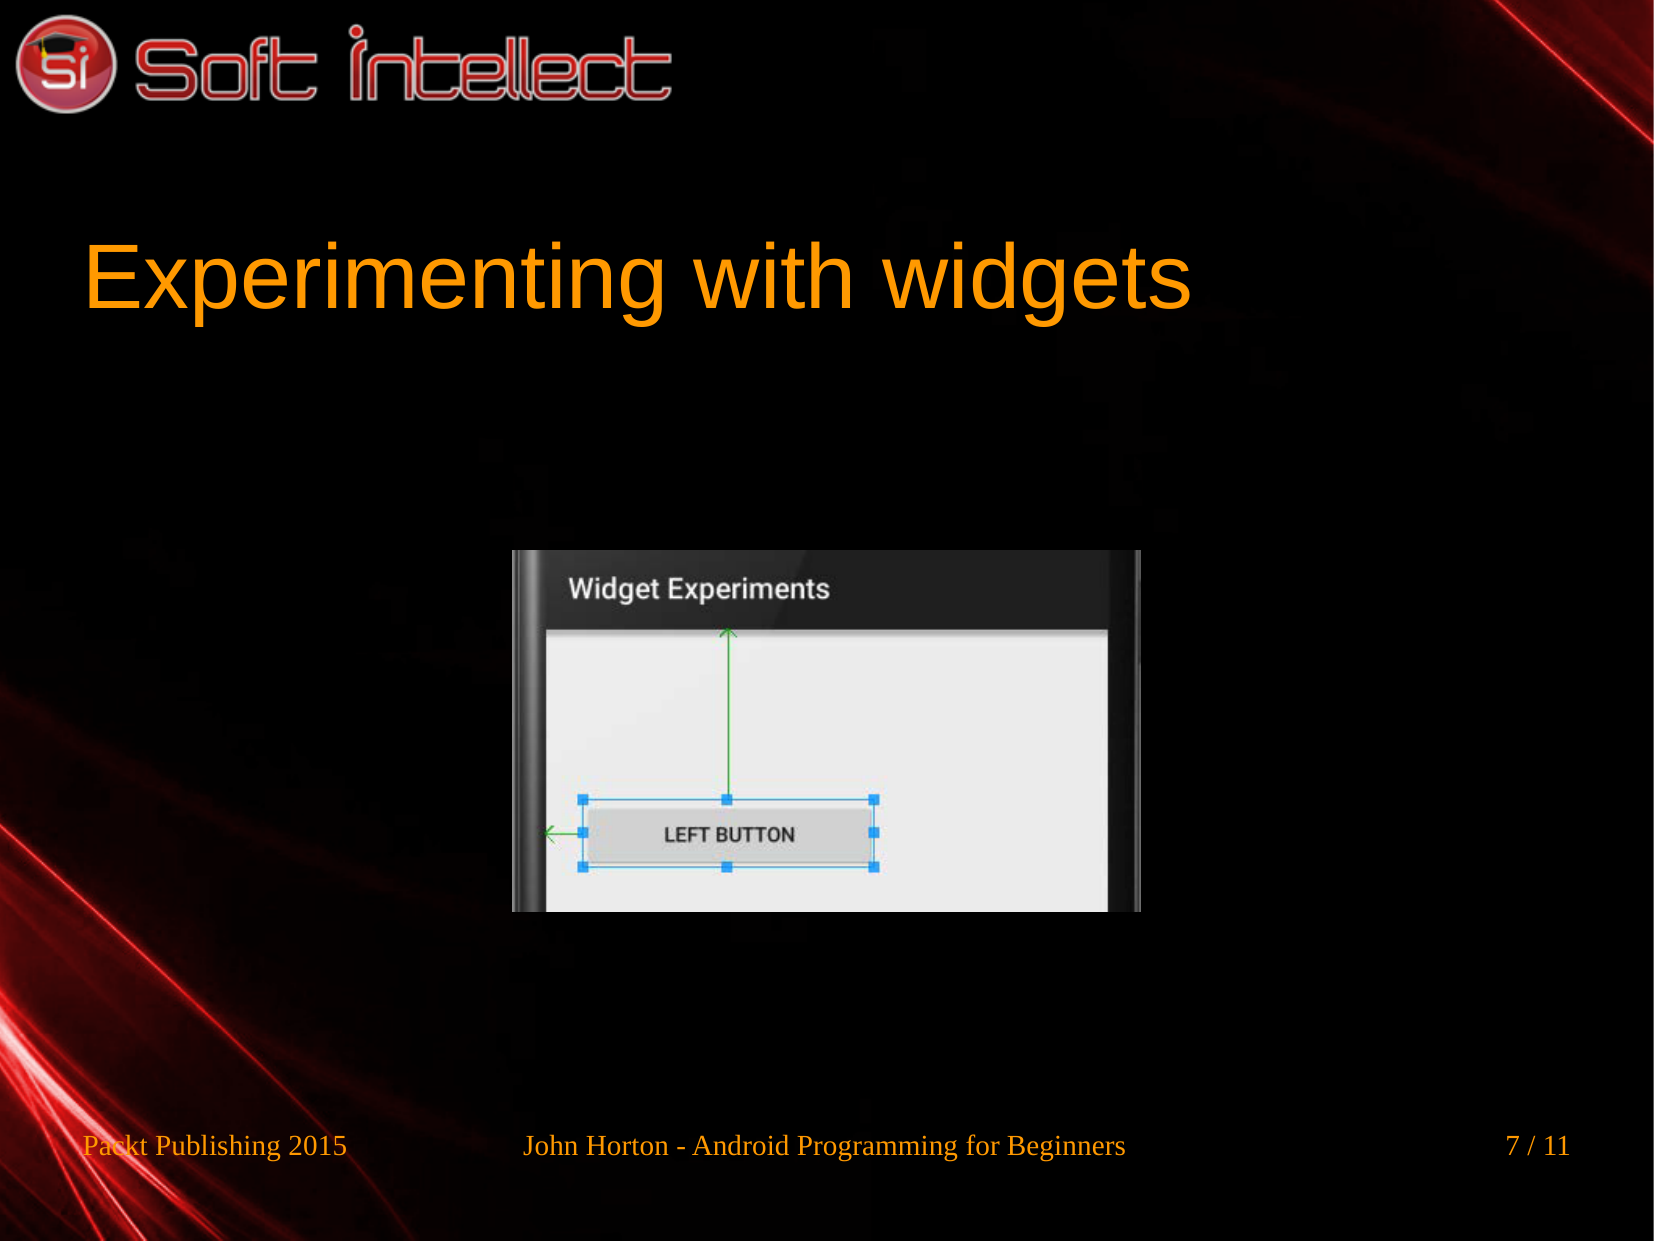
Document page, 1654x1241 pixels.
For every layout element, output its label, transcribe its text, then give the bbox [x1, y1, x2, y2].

picture [0, 0, 1654, 1241]
title Experimenting with widgets [82, 173, 1571, 381]
